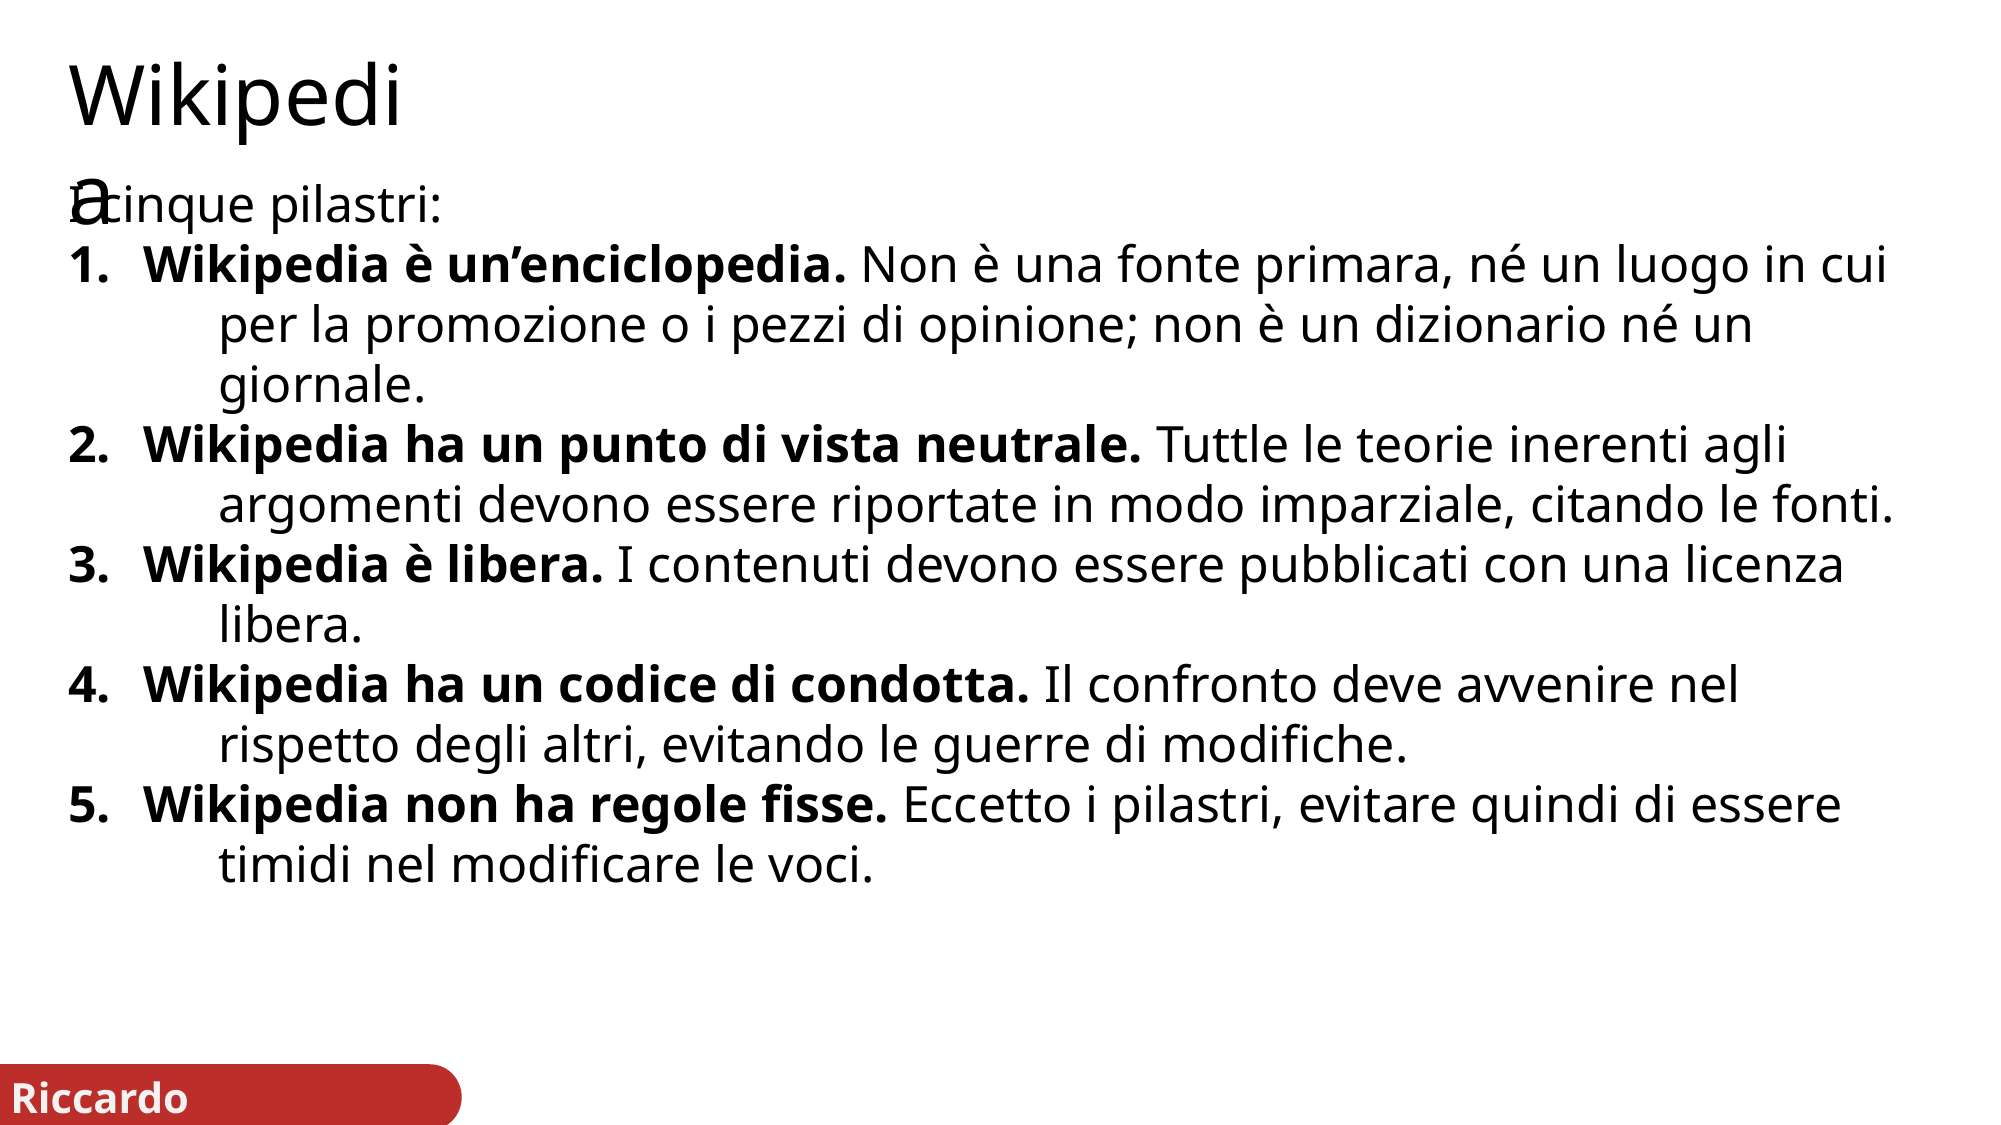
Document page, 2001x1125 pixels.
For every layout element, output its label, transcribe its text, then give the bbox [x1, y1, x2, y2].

text_box Wikipedia [53, 34, 462, 151]
text_box I cinque pilastri: Wikipedia è un’enciclopedia. Non è una fonte primara, né un luogo in cui per la promozione o i pezzi di opinione; non è un dizionario né un giornale. Wikipedia ha un punto di vista neutrale. Tuttle le teorie inerenti agli argomenti devono essere riportate in modo imparziale, citando le fonti. Wikipedia è libera. I contenuti devono essere pubblicati con una licenza libera. Wikipedia ha un codice di condotta. Il confronto deve avvenire nel rispetto degli altri, evitando le guerre di modifiche. Wikipedia non ha regole fisse. Eccetto i pilastri, evitare quindi di essere timidi nel modificare le voci. [53, 164, 1918, 786]
text_box Riccardo Peltretti [0, 1064, 368, 1125]
text_box [368, 1064, 462, 1125]
